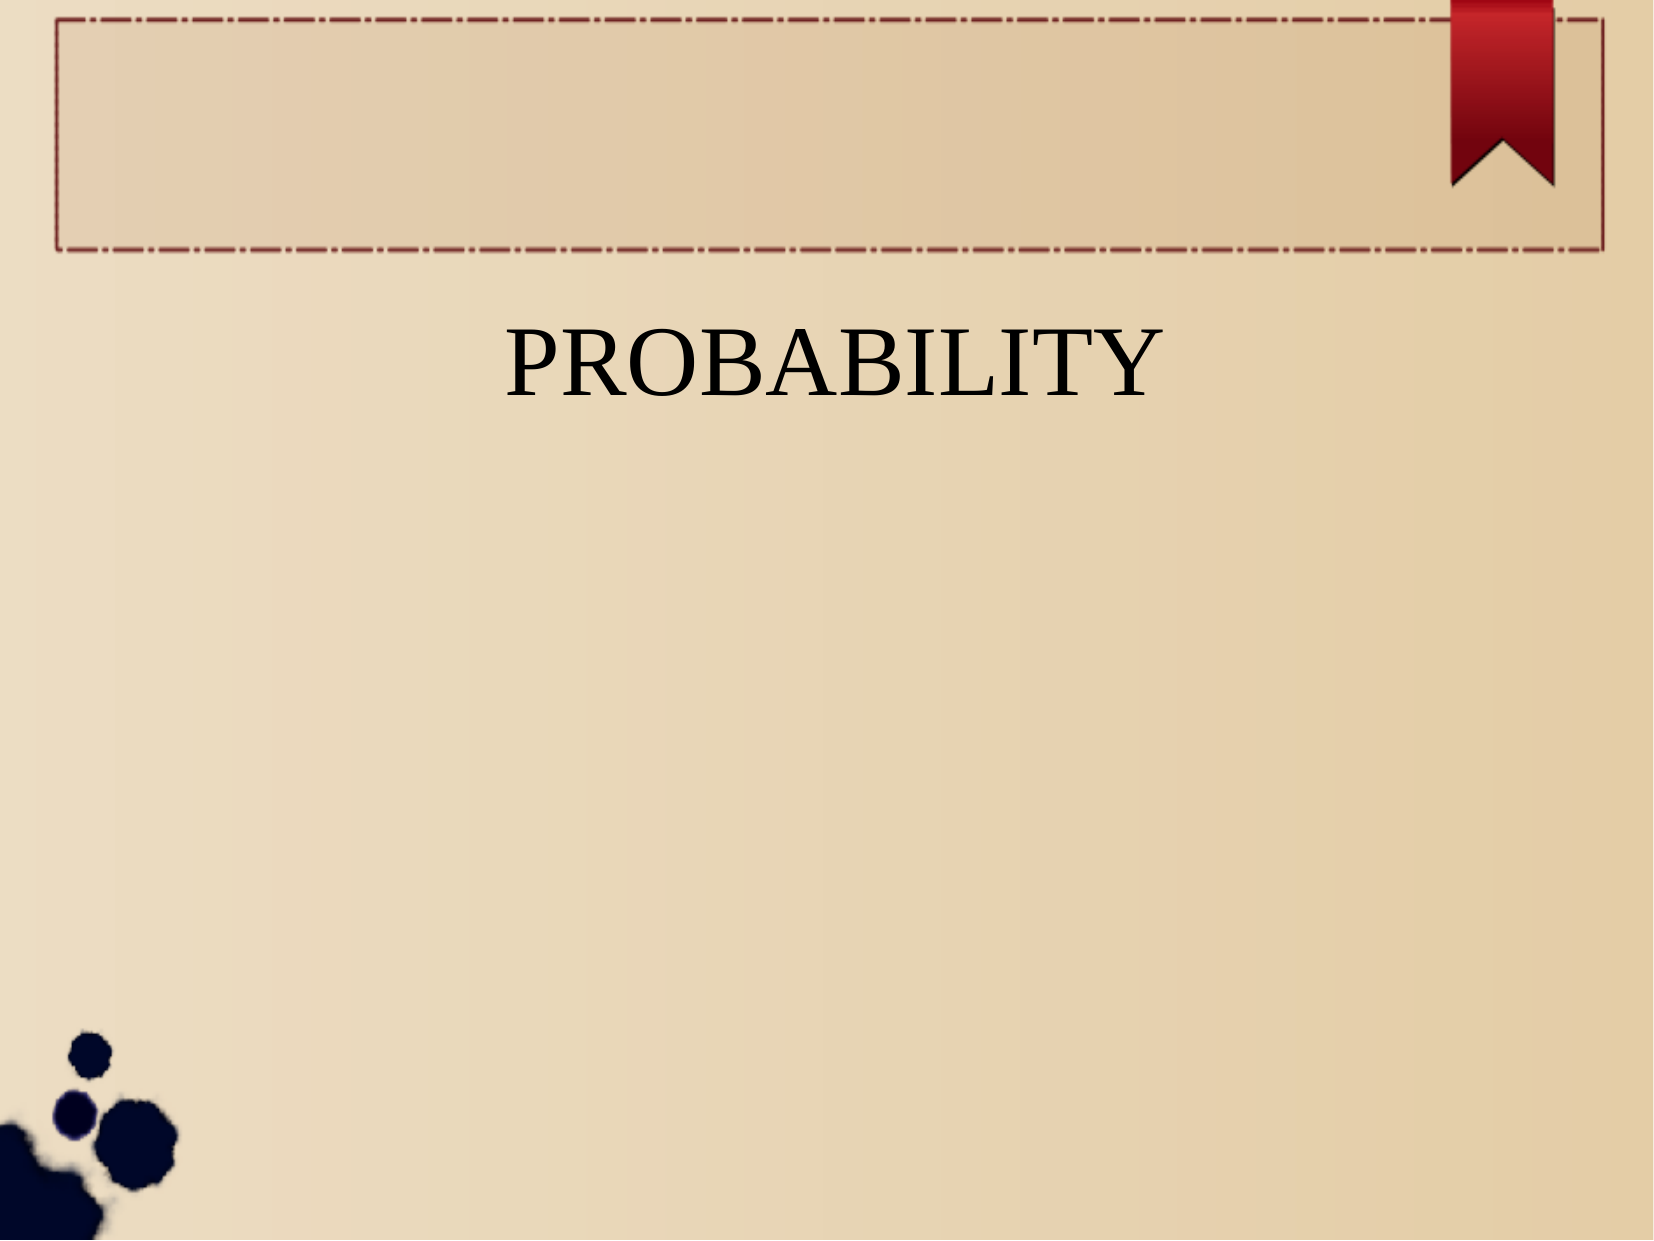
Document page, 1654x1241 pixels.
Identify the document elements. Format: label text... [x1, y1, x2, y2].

picture [0, 0, 1654, 1240]
list PROBABILITY [82, 299, 1571, 1019]
